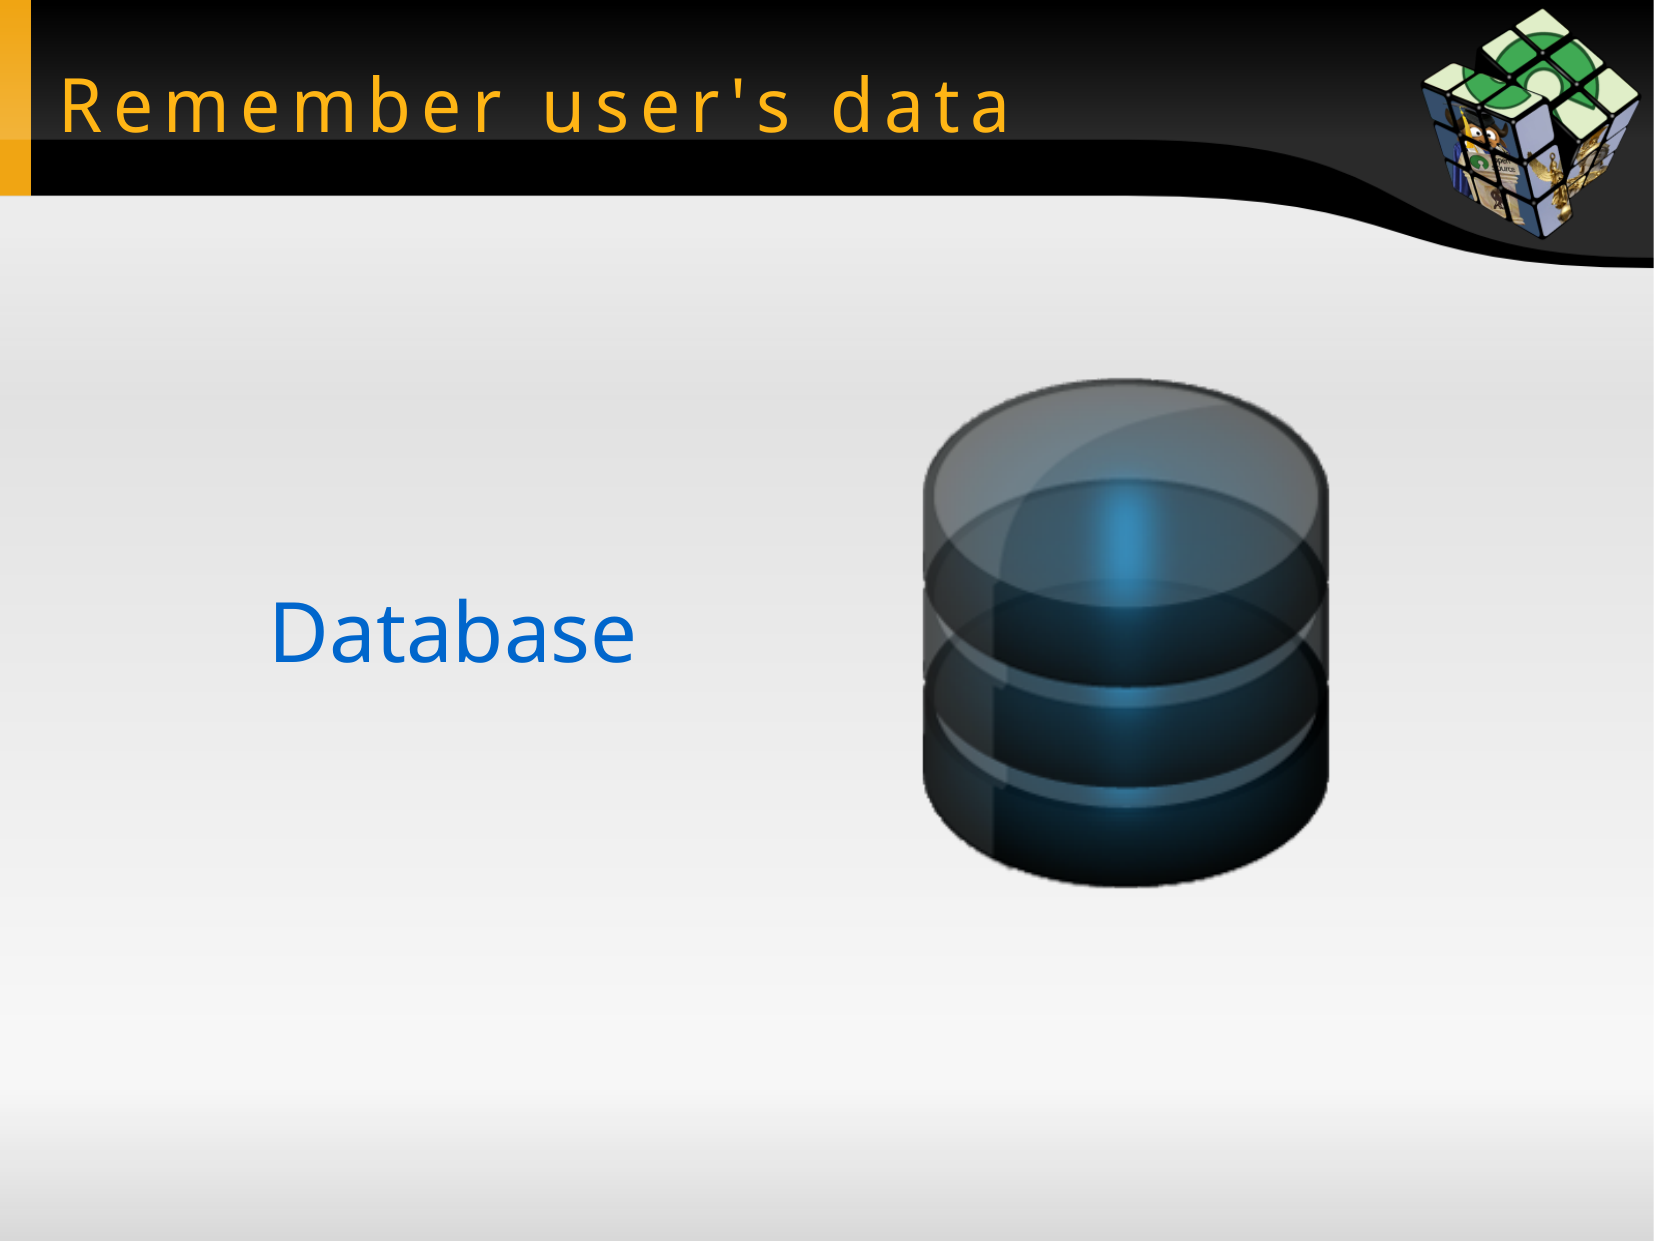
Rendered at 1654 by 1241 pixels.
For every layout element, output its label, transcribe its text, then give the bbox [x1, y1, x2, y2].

picture [0, 0, 1654, 1241]
text_box Database [254, 566, 639, 675]
title Remember user's data [59, 29, 1270, 178]
